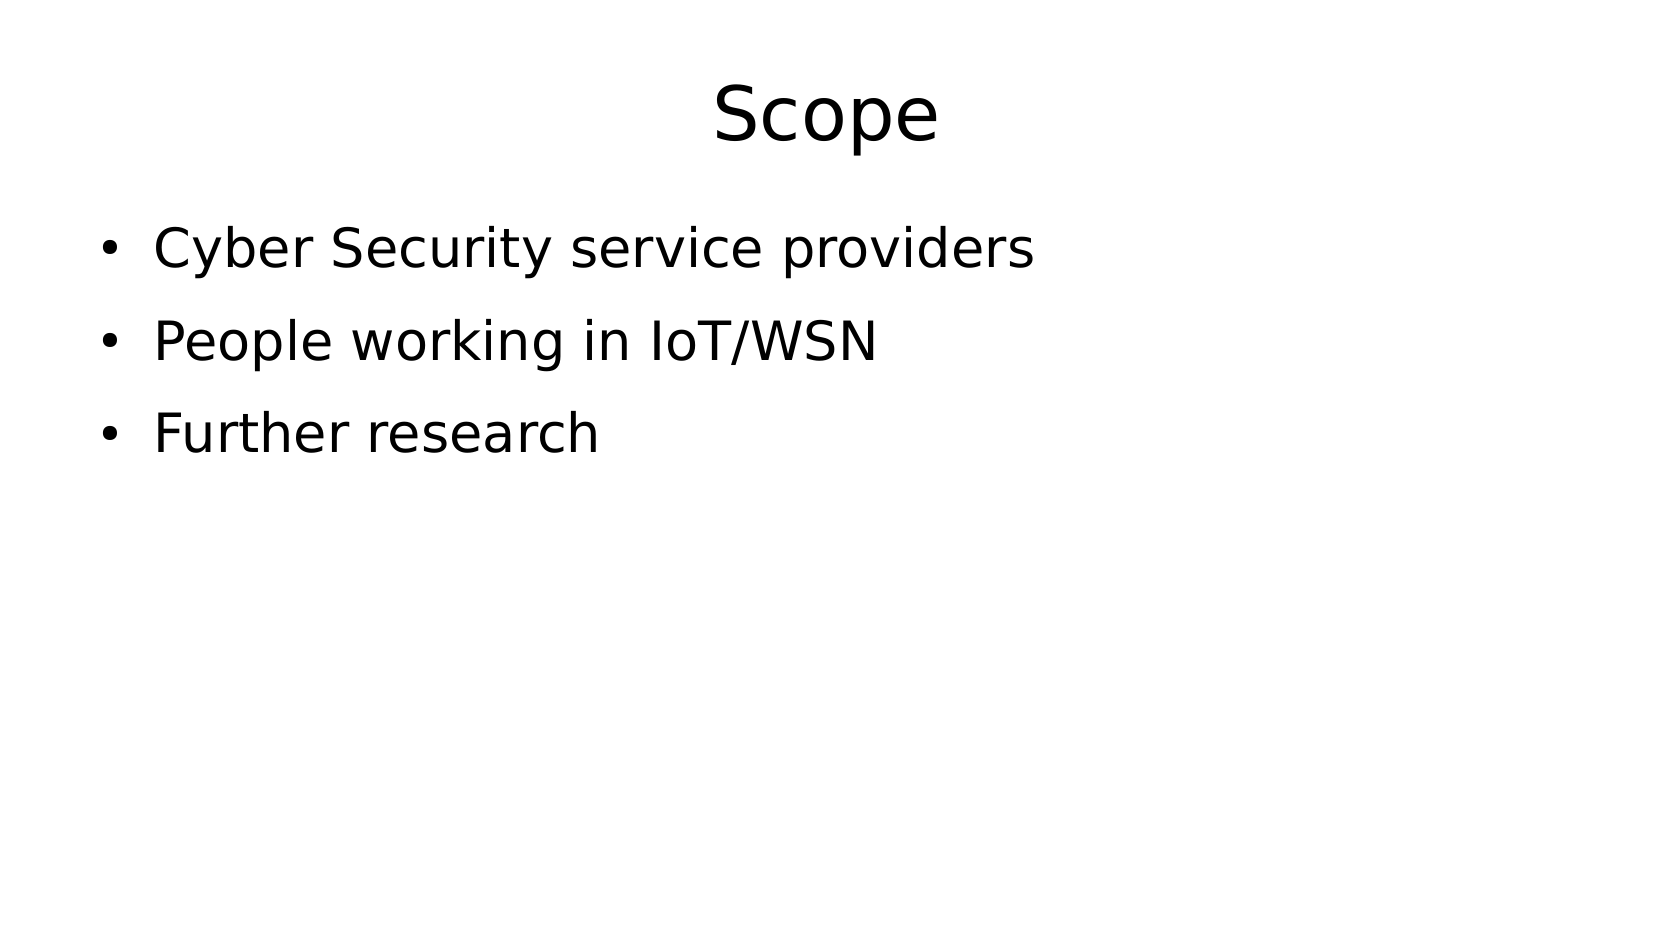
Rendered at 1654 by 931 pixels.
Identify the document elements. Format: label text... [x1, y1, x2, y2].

title Scope [82, 37, 1571, 193]
list Cyber Security service providers People working in IoT/WSN Further research [82, 217, 1571, 758]
